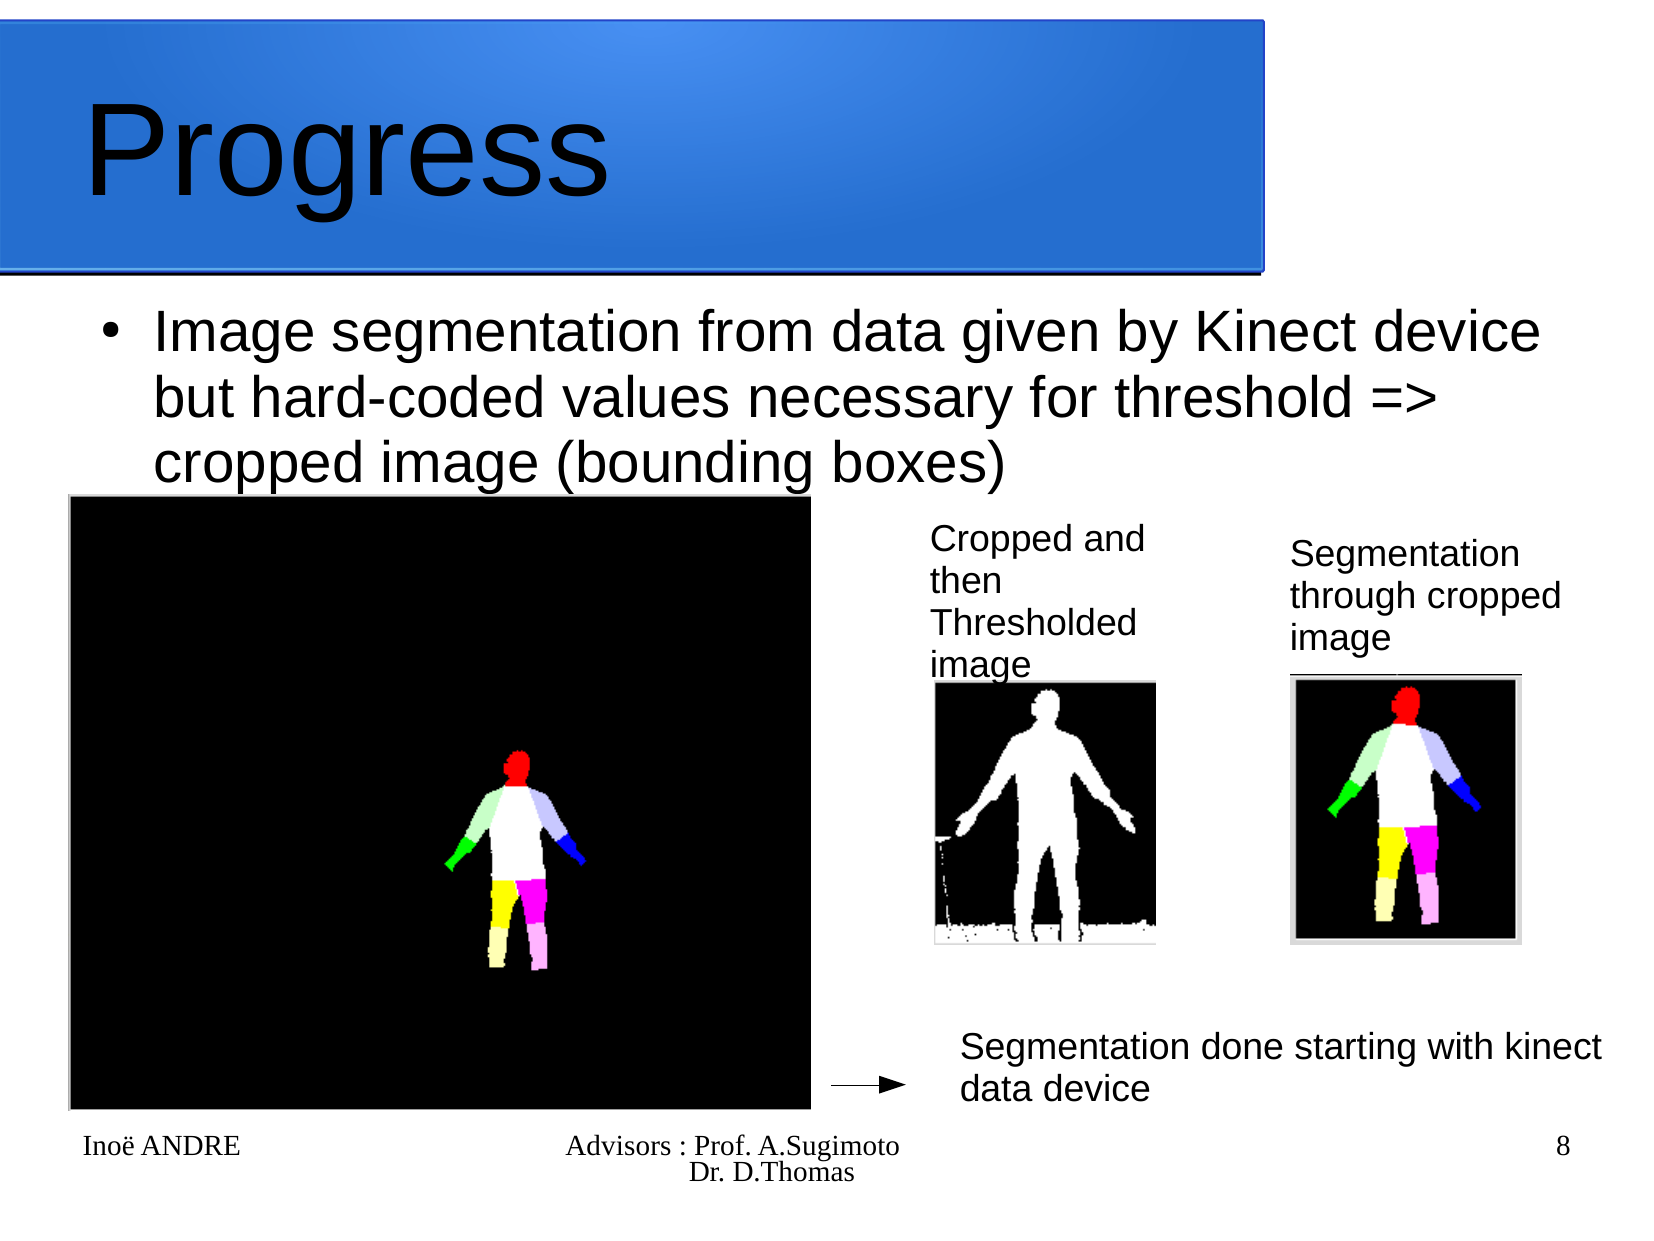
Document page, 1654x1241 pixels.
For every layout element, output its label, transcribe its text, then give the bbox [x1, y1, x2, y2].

picture [68, 494, 811, 1111]
text_box Cropped and then Thresholded image [915, 510, 1186, 693]
picture [934, 693, 1156, 946]
title Progress [82, 47, 1235, 252]
picture [1290, 708, 1522, 946]
text_box Segmentation through cropped image [1275, 525, 1606, 708]
text_box Segmentation done starting with kinect data device [945, 1018, 1621, 1118]
list Image segmentation from data given by Kinect device but hard-coded values necessary for threshold => cropped image (bounding boxes) [82, 299, 1571, 1019]
